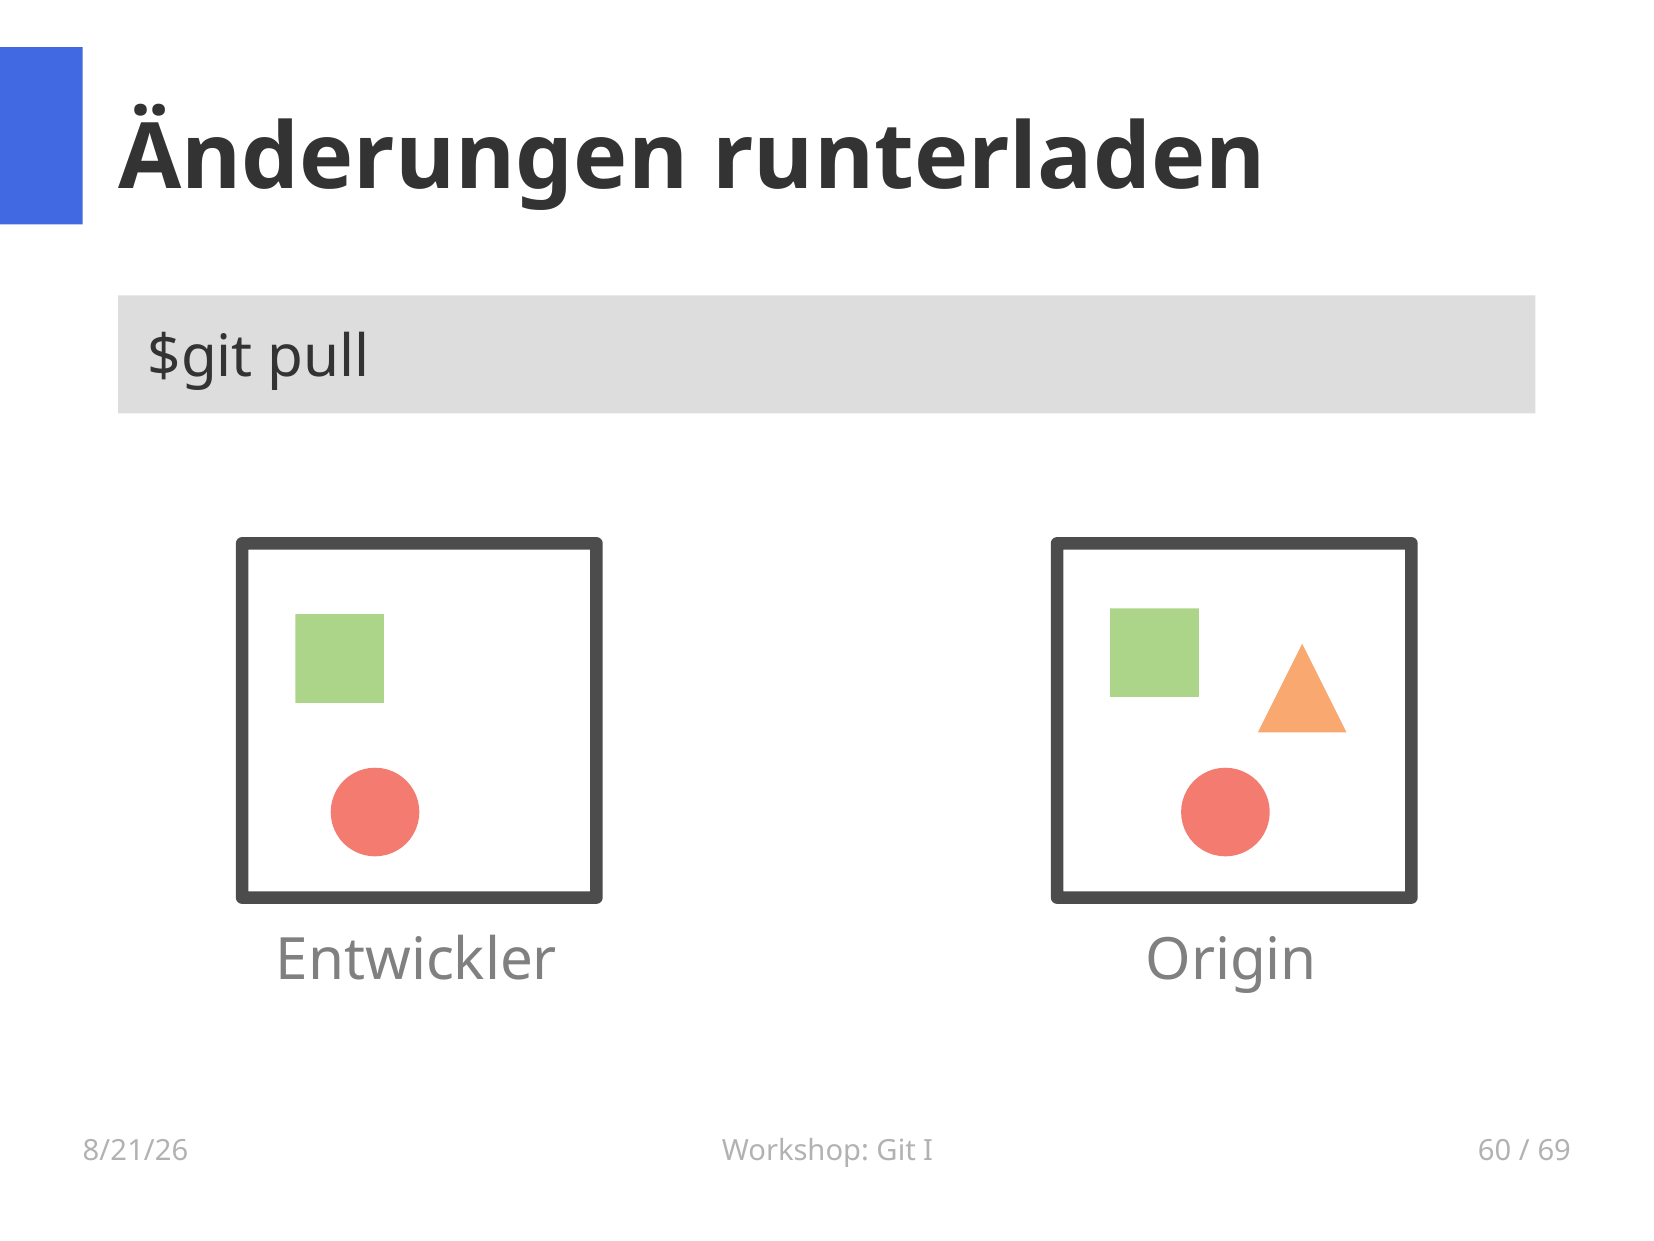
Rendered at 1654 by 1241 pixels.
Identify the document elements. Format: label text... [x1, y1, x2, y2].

text_box [330, 767, 420, 857]
text_box [1110, 608, 1199, 697]
text_box [295, 614, 384, 703]
text_box Origin [1051, 897, 1412, 1016]
list $git pull [118, 295, 1536, 414]
text_box [1181, 767, 1270, 857]
title Änderungen runterladen [118, 49, 1571, 257]
text_box Entwickler [236, 897, 597, 1016]
text_box [1257, 643, 1347, 733]
